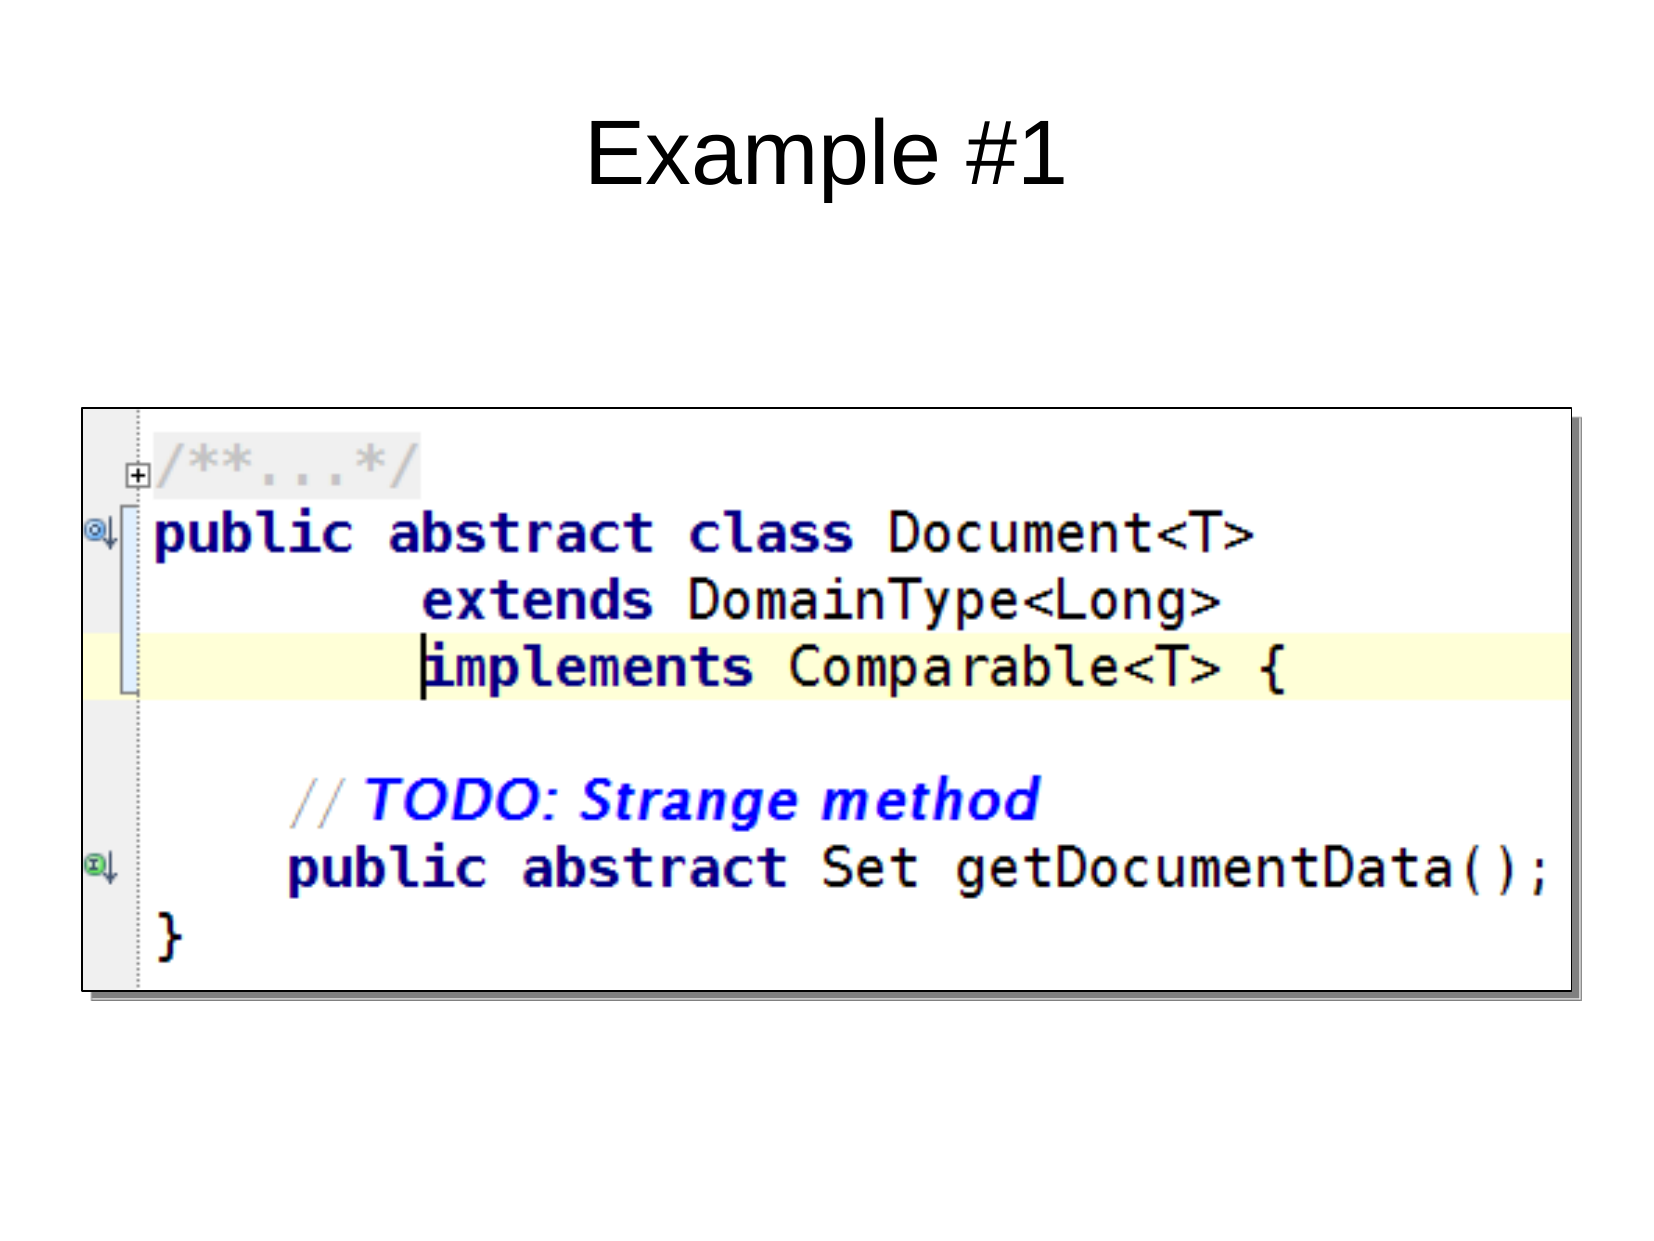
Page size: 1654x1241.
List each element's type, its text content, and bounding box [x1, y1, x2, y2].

picture [82, 408, 1571, 991]
title Example #1 [82, 49, 1571, 257]
